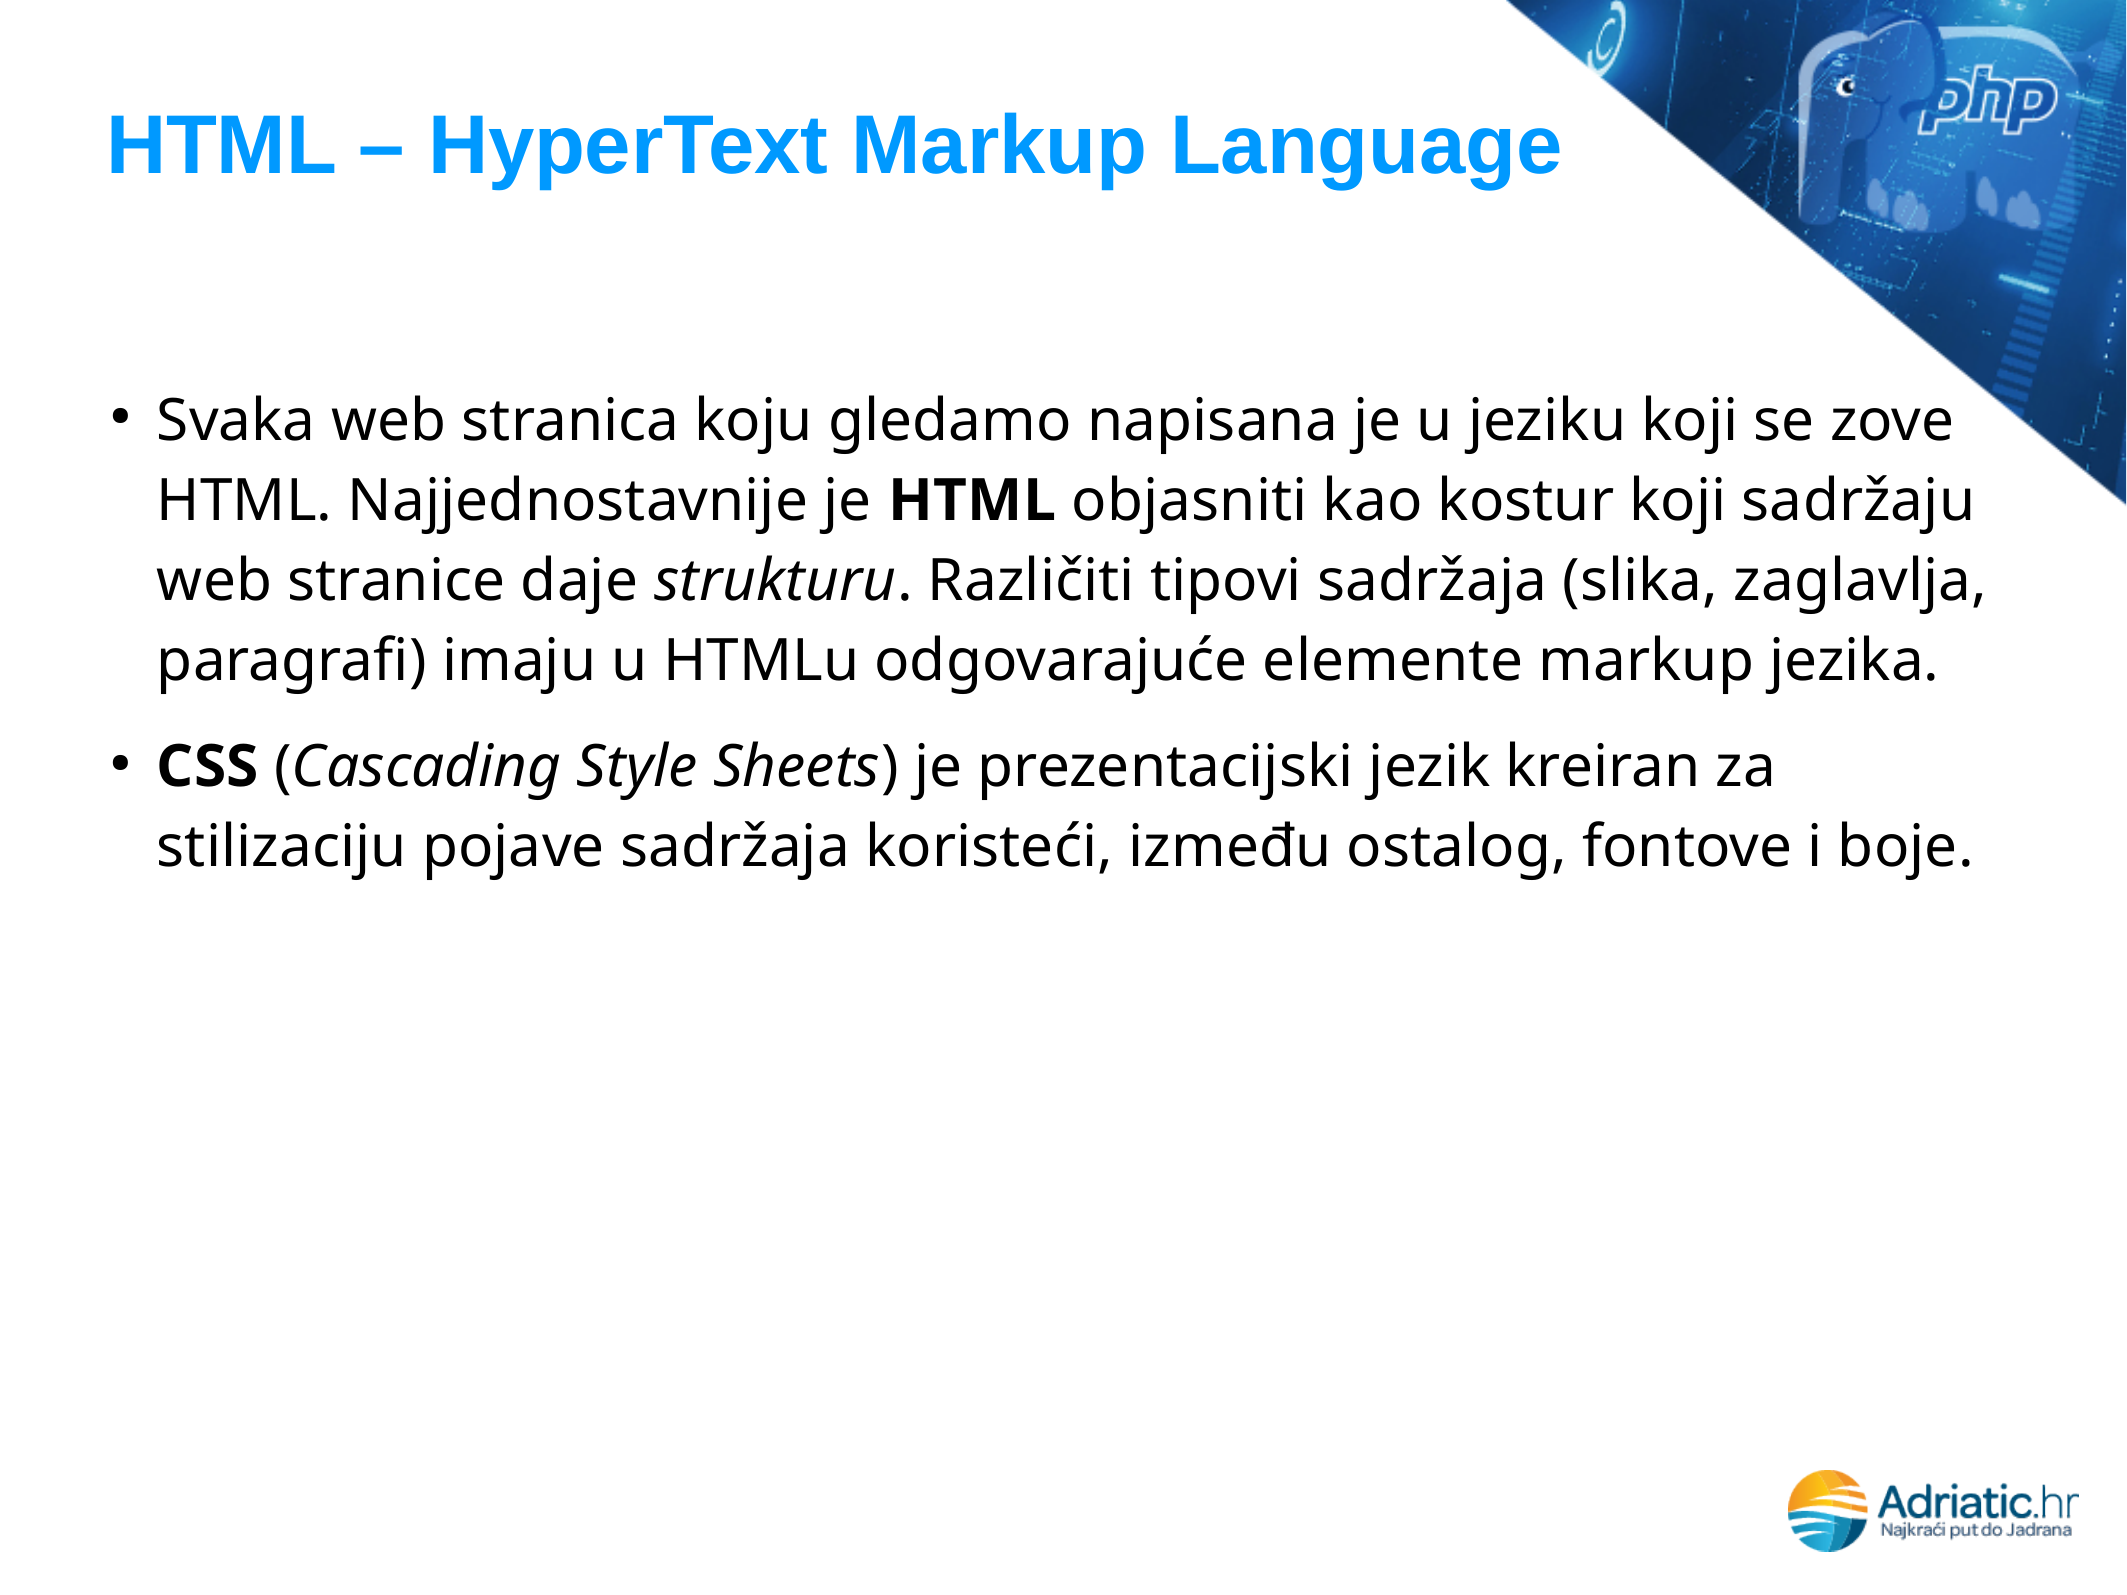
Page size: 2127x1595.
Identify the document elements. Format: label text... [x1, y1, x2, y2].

list Svaka web stranica koju gledamo napisana je u jeziku koji se zove HTML. Najjednostavnije je HTML objasniti kao kostur koji sadržaju web stranice daje strukturu. Različiti tipovi sadržaja (slika, zaglavlja, paragrafi) imaju u HTMLu odgovarajuće elemente markup jezika. CSS (Cascading Style Sheets) je prezentacijski jezik kreiran za stilizaciju pojave sadržaja koristeći, između ostalog, fontove i boje. [94, 377, 2008, 1536]
picture [1788, 1470, 2079, 1552]
picture [1505, 0, 2127, 625]
title HTML – HyperText Markup Language [106, 70, 1630, 219]
